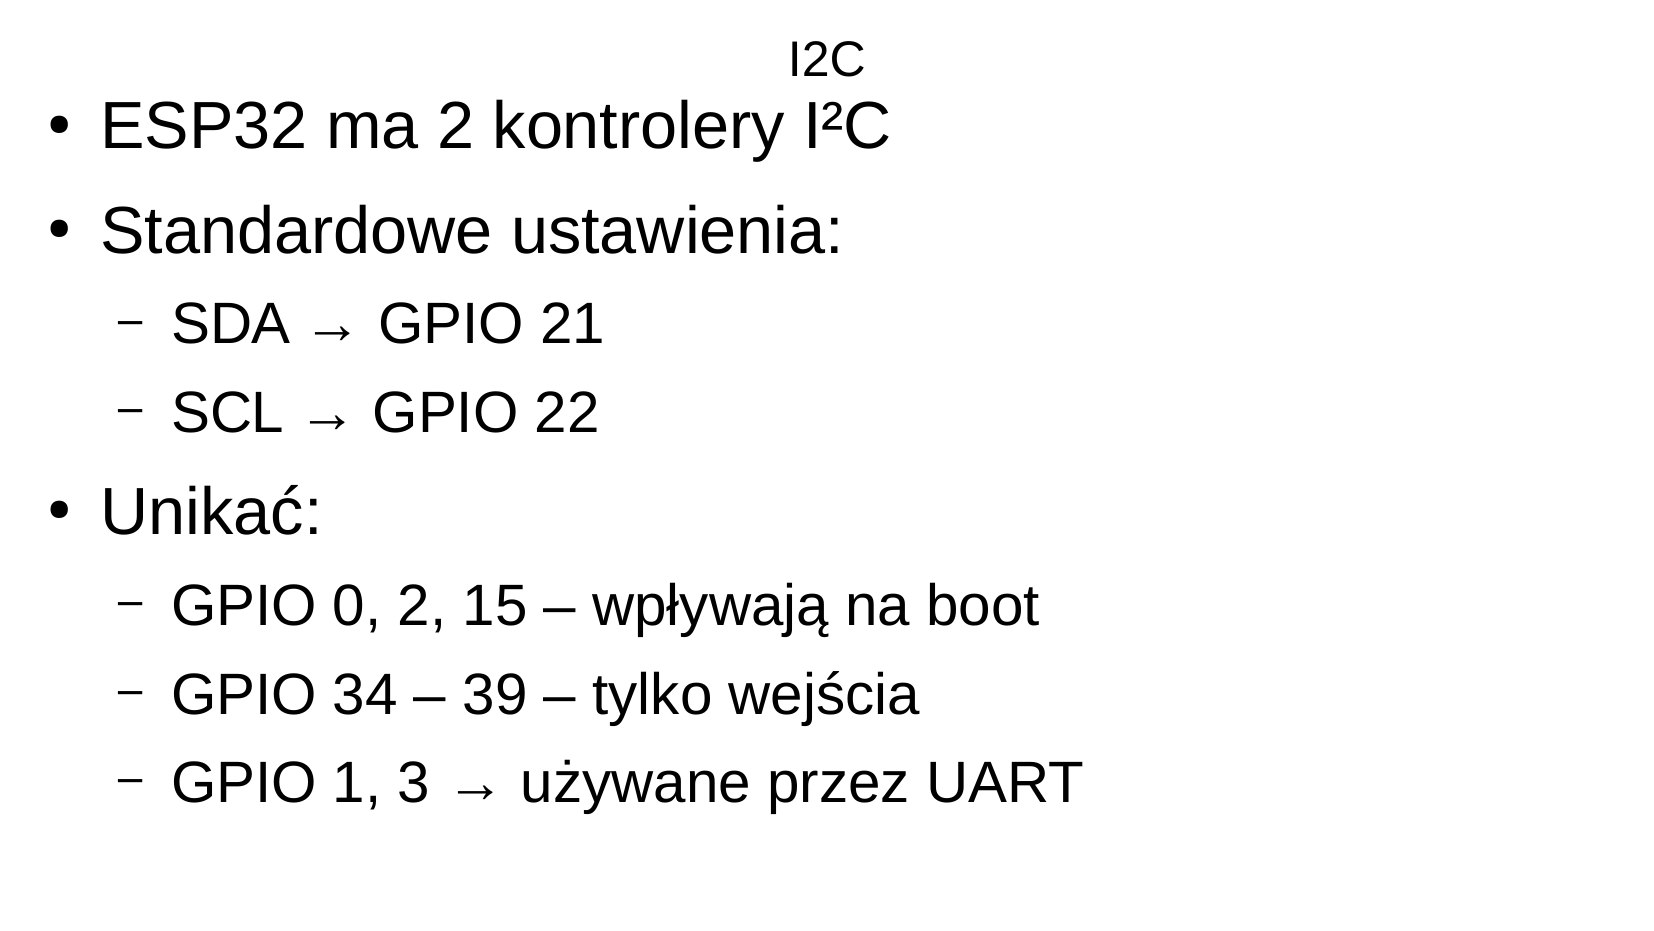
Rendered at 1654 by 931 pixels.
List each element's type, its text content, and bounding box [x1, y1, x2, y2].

list ESP32 ma 2 kontrolery I²C Standardowe ustawienia: SDA → GPIO 21 SCL → GPIO 22 Unikać: GPIO 0, 2, 15 – wpływają na boot GPIO 34 – 39 – tylko wejścia GPIO 1, 3 → używane przez UART [29, 88, 1625, 886]
title I2C [29, 29, 1625, 88]
